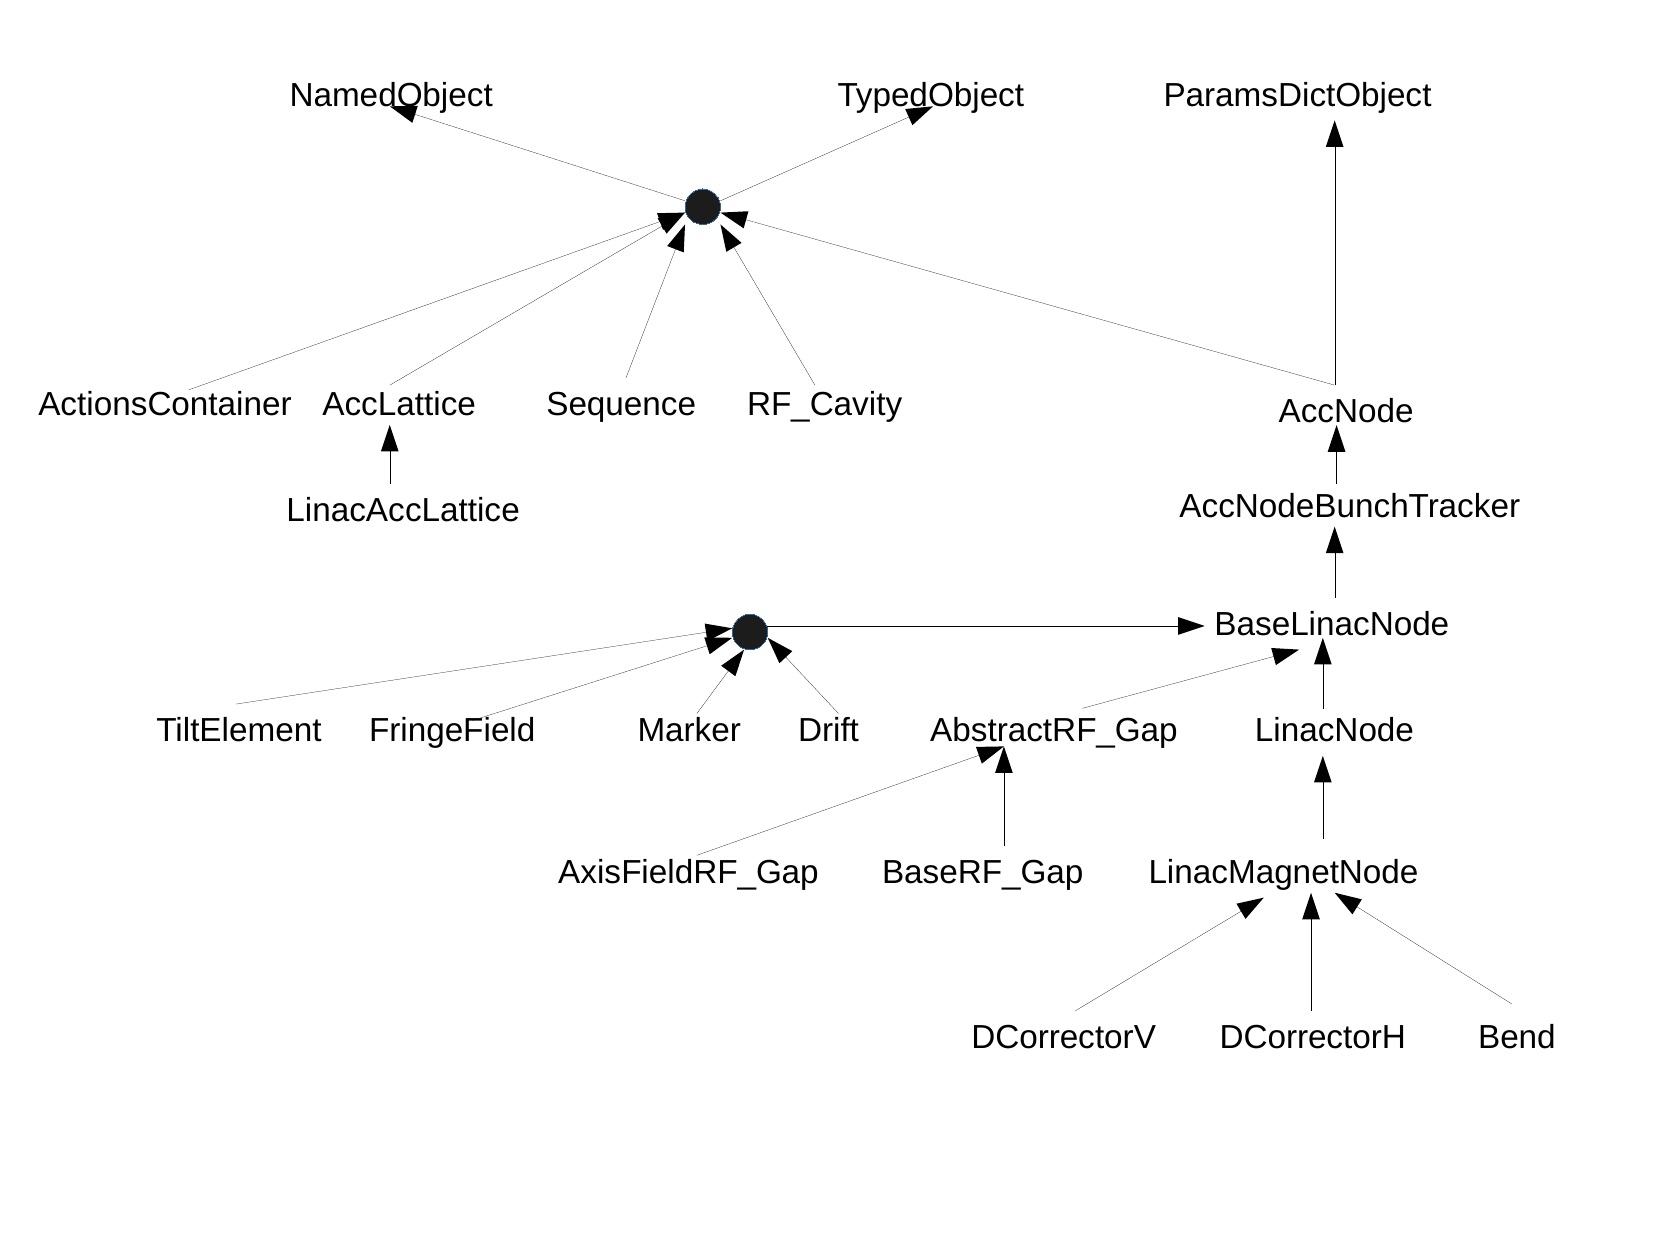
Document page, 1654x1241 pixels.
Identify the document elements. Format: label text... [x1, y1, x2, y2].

text_box RF_Cavity [733, 377, 934, 430]
text_box LinacNode [1240, 704, 1430, 756]
text_box DCorrectorH [1204, 1011, 1441, 1063]
text_box DCorrectorV [956, 1011, 1193, 1063]
text_box Sequence [531, 377, 733, 430]
text_box Drift [783, 704, 875, 756]
text_box LinacMagnetNode [1133, 845, 1453, 898]
text_box TiltElement [141, 704, 337, 756]
text_box ActionsContainer [23, 377, 319, 430]
text_box AccNode [1263, 385, 1429, 438]
text_box AxisFieldRF_Gap [543, 845, 839, 898]
text_box Marker [622, 704, 756, 756]
text_box [685, 188, 721, 225]
text_box AccNodeBunchTracker [1164, 479, 1536, 532]
text_box BaseRF_Gap [867, 845, 1099, 898]
text_box FringeField [354, 704, 567, 756]
text_box Bend [1463, 1011, 1571, 1063]
text_box BaseLinacNode [1199, 597, 1465, 650]
text_box LinacAccLattice [271, 484, 567, 537]
text_box ParamsDictObject [1148, 68, 1447, 121]
text_box AccLattice [319, 377, 508, 430]
text_box NamedObject [274, 68, 508, 121]
text_box [732, 614, 768, 650]
text_box AbstractRF_Gap [915, 704, 1193, 756]
text_box TypedObject [822, 68, 1040, 121]
